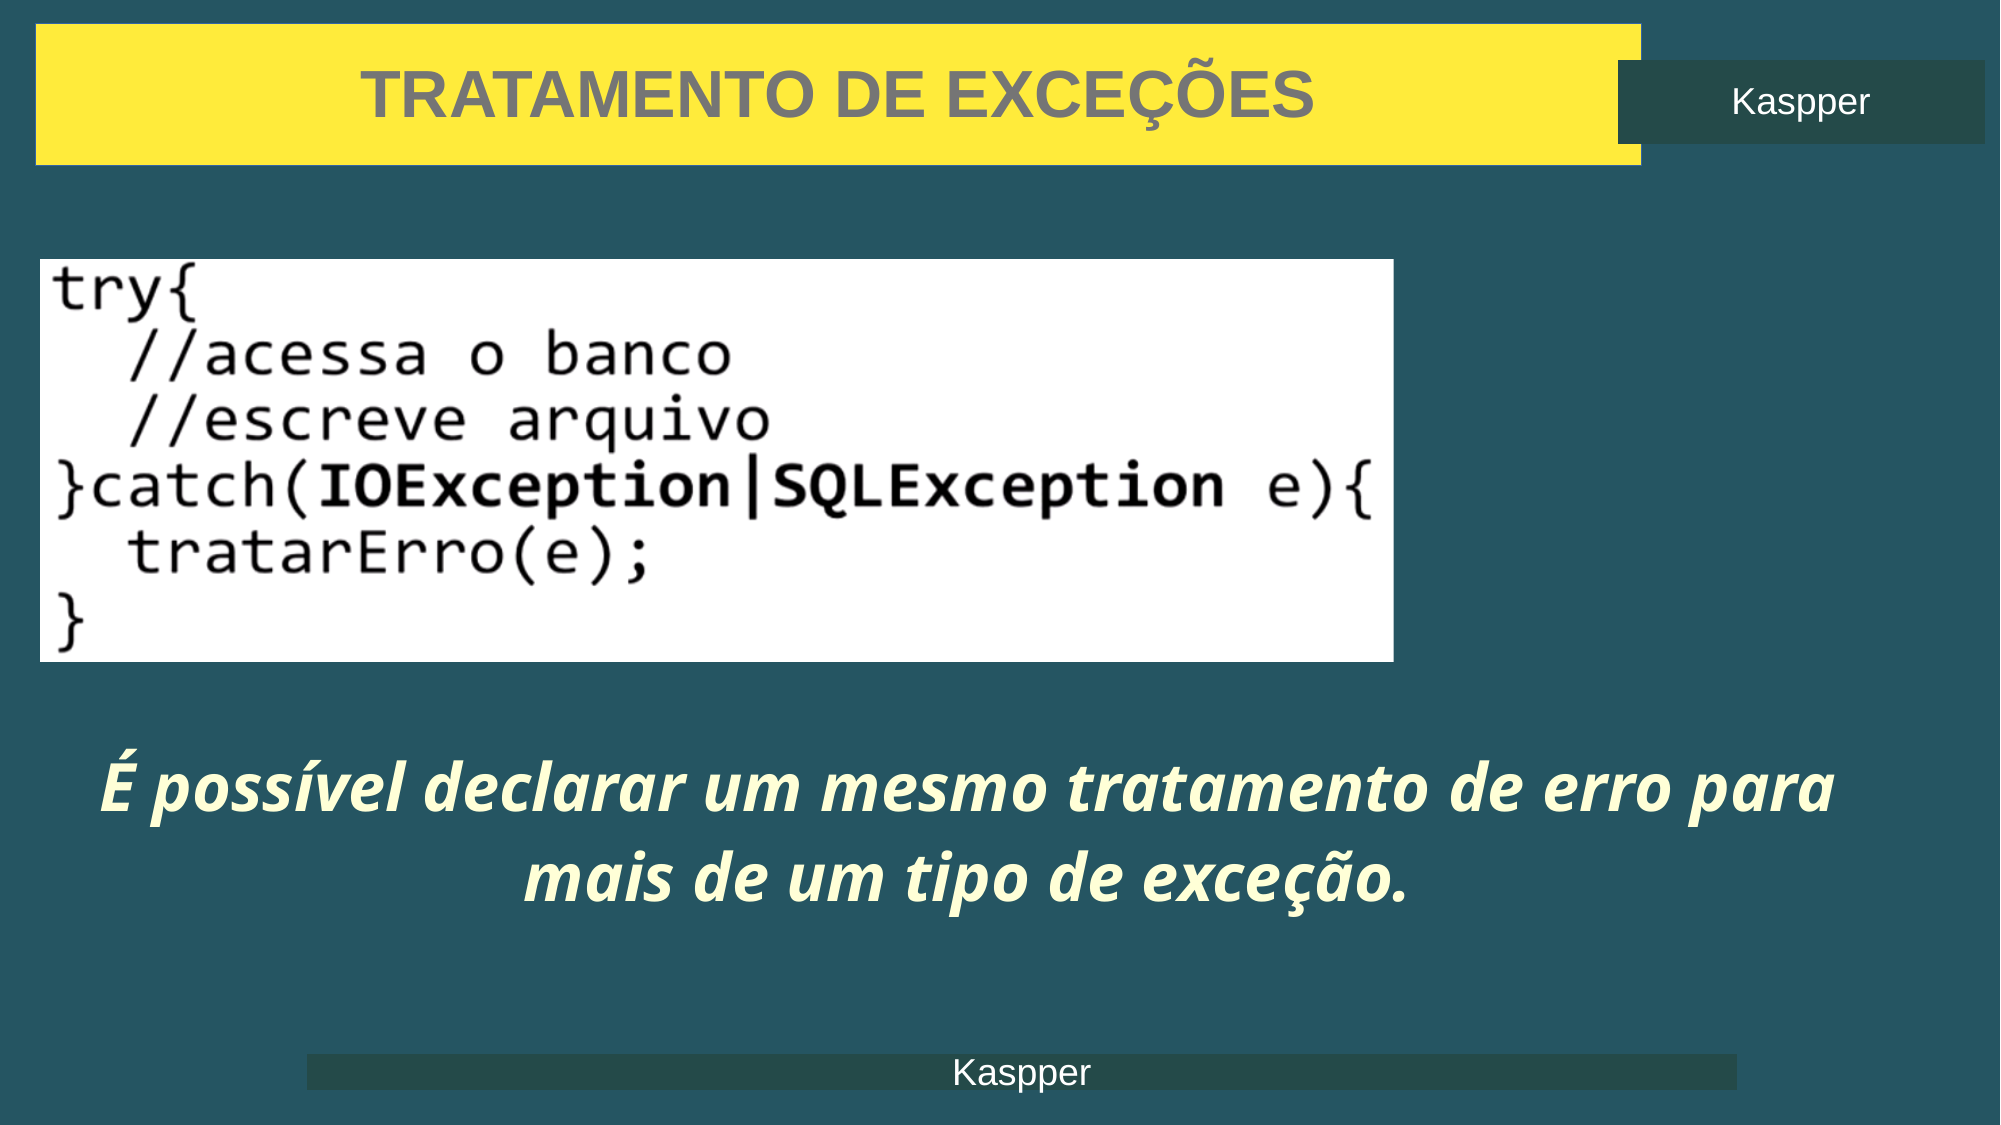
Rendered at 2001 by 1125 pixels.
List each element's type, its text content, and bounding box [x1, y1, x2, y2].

text_box Kaspper [1022, 1067, 1032, 1083]
text_box Kaspper [307, 1054, 1737, 1090]
text_box É possível declarar um mesmo tratamento de erro para mais de um tipo de exceção. [35, 732, 1902, 1032]
text_box Kaspper [1043, 1067, 1053, 1083]
picture [40, 259, 1394, 662]
text_box Kaspper [1618, 60, 1985, 144]
text_box TRATAMENTO DE EXCEÇÕES [35, 23, 1642, 166]
